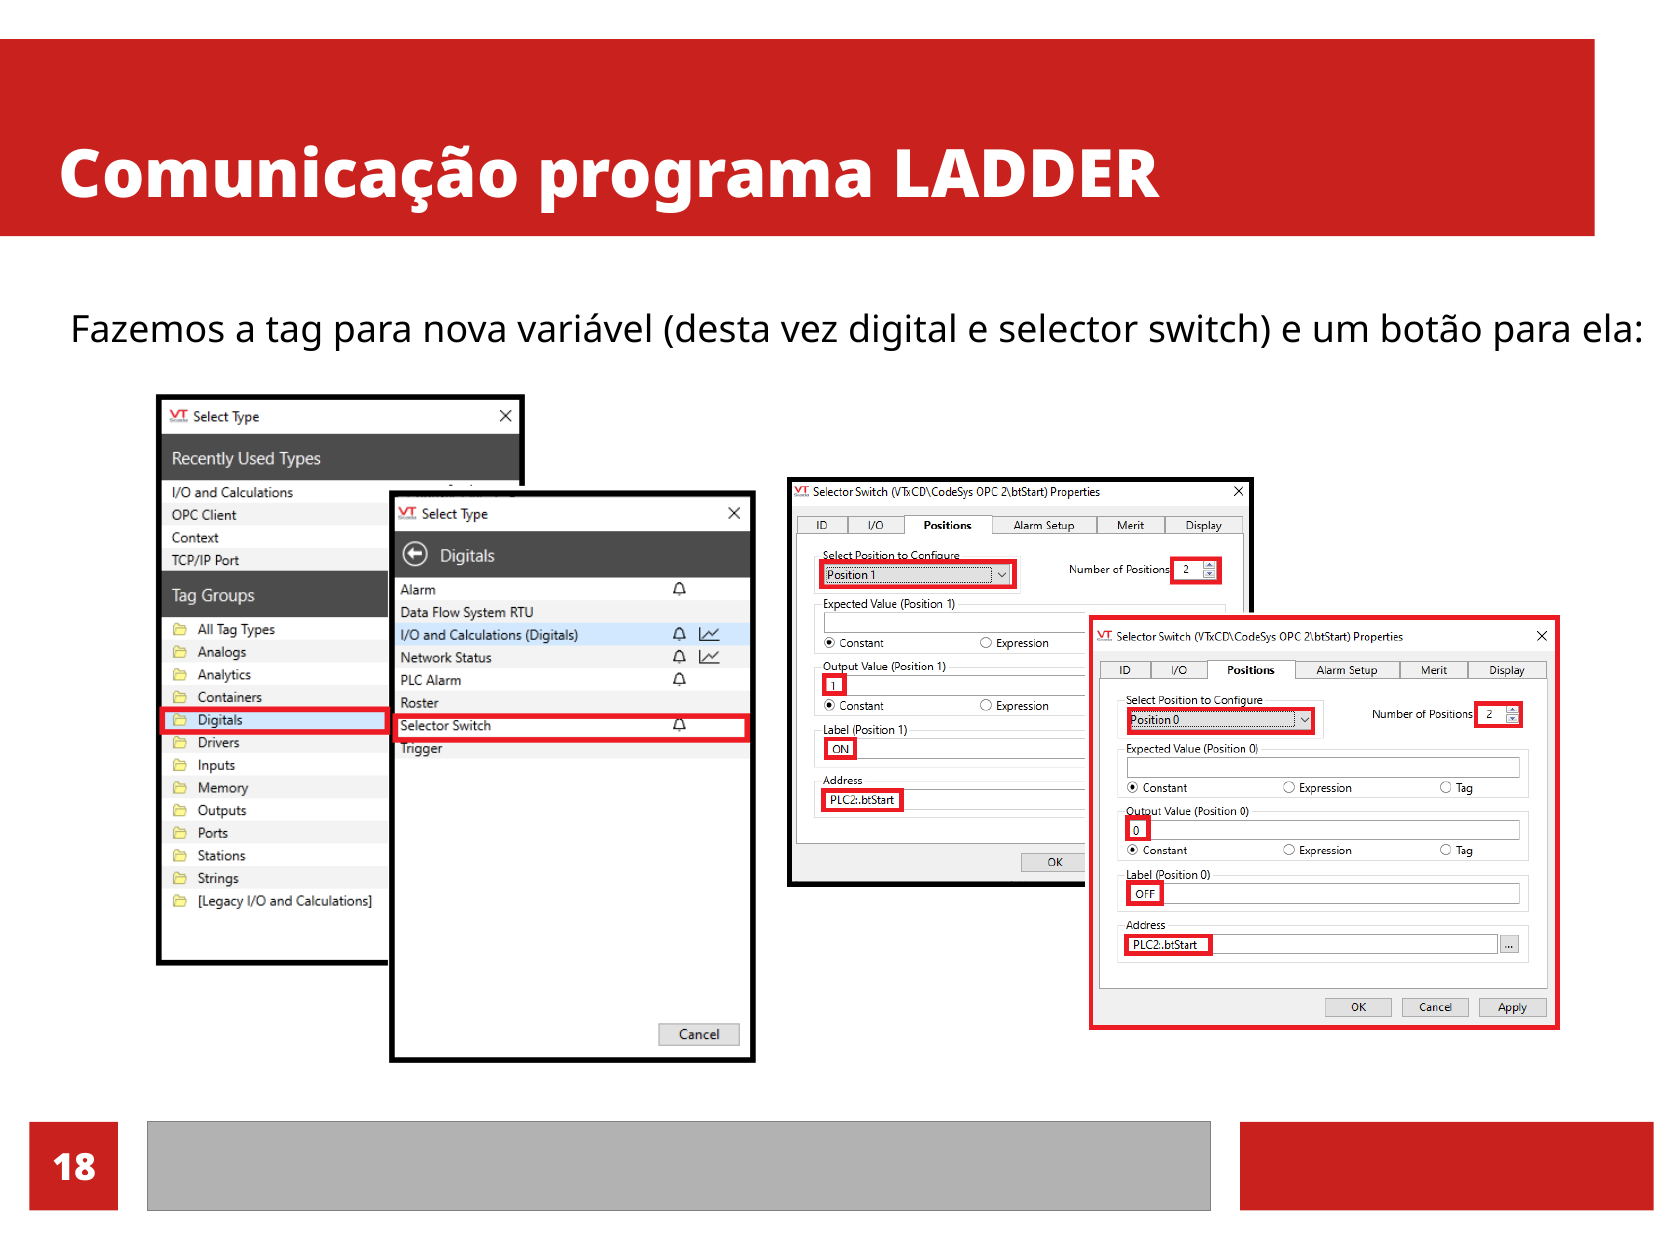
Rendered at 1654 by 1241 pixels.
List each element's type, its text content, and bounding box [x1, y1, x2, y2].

picture [147, 383, 766, 1072]
text_box Fazemos a tag para nova variável (desta vez digital e selector switch) e um botão para ela: [55, 295, 1472, 358]
title Comunicação programa LADDER [58, 58, 1595, 217]
picture [785, 472, 1561, 1034]
